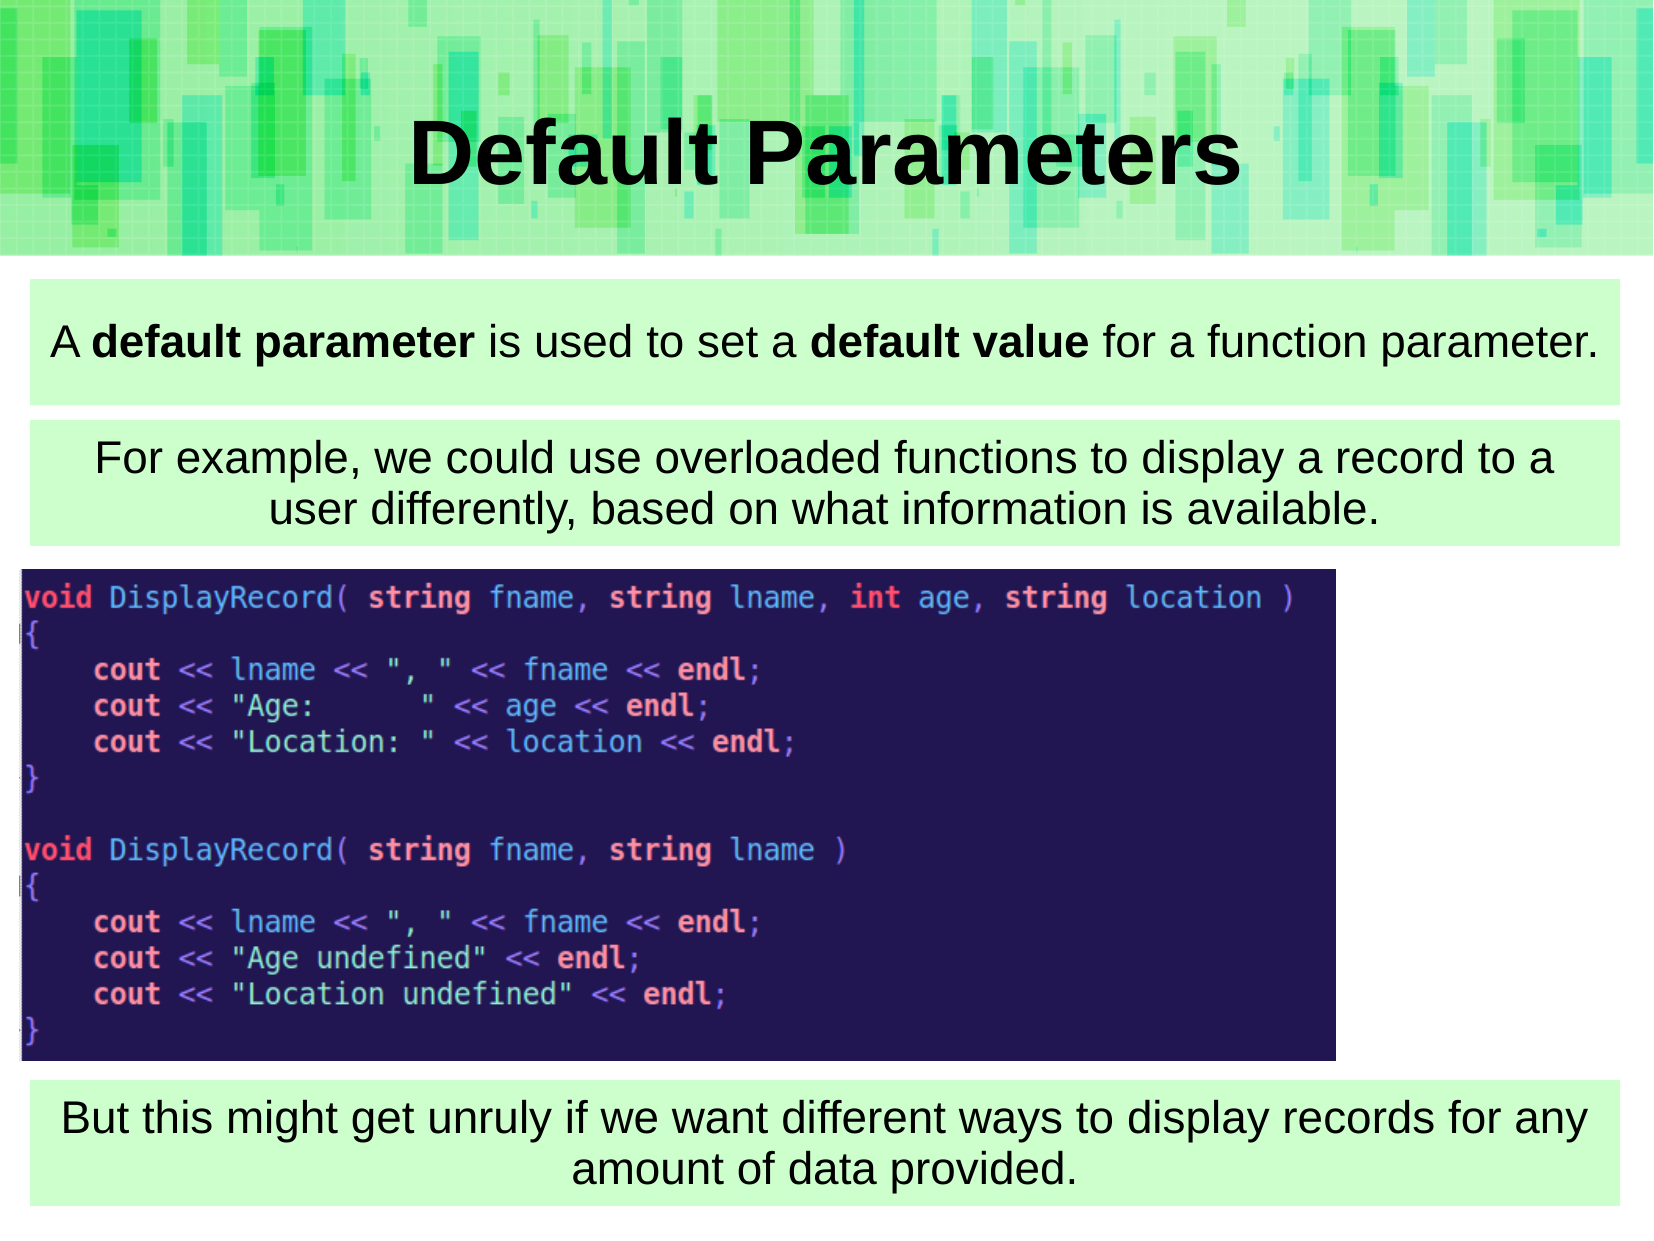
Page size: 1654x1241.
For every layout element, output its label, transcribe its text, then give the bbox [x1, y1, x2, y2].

text_box For example, we could use overloaded functions to display a record to a user differently, based on what information is available. [30, 420, 1621, 546]
picture [0, 0, 1654, 1241]
text_box A default parameter is used to set a default value for a function parameter. [30, 279, 1621, 406]
title Default Parameters [82, 49, 1571, 257]
text_box But this might get unruly if we want different ways to display records for any amount of data provided. [30, 1080, 1621, 1206]
